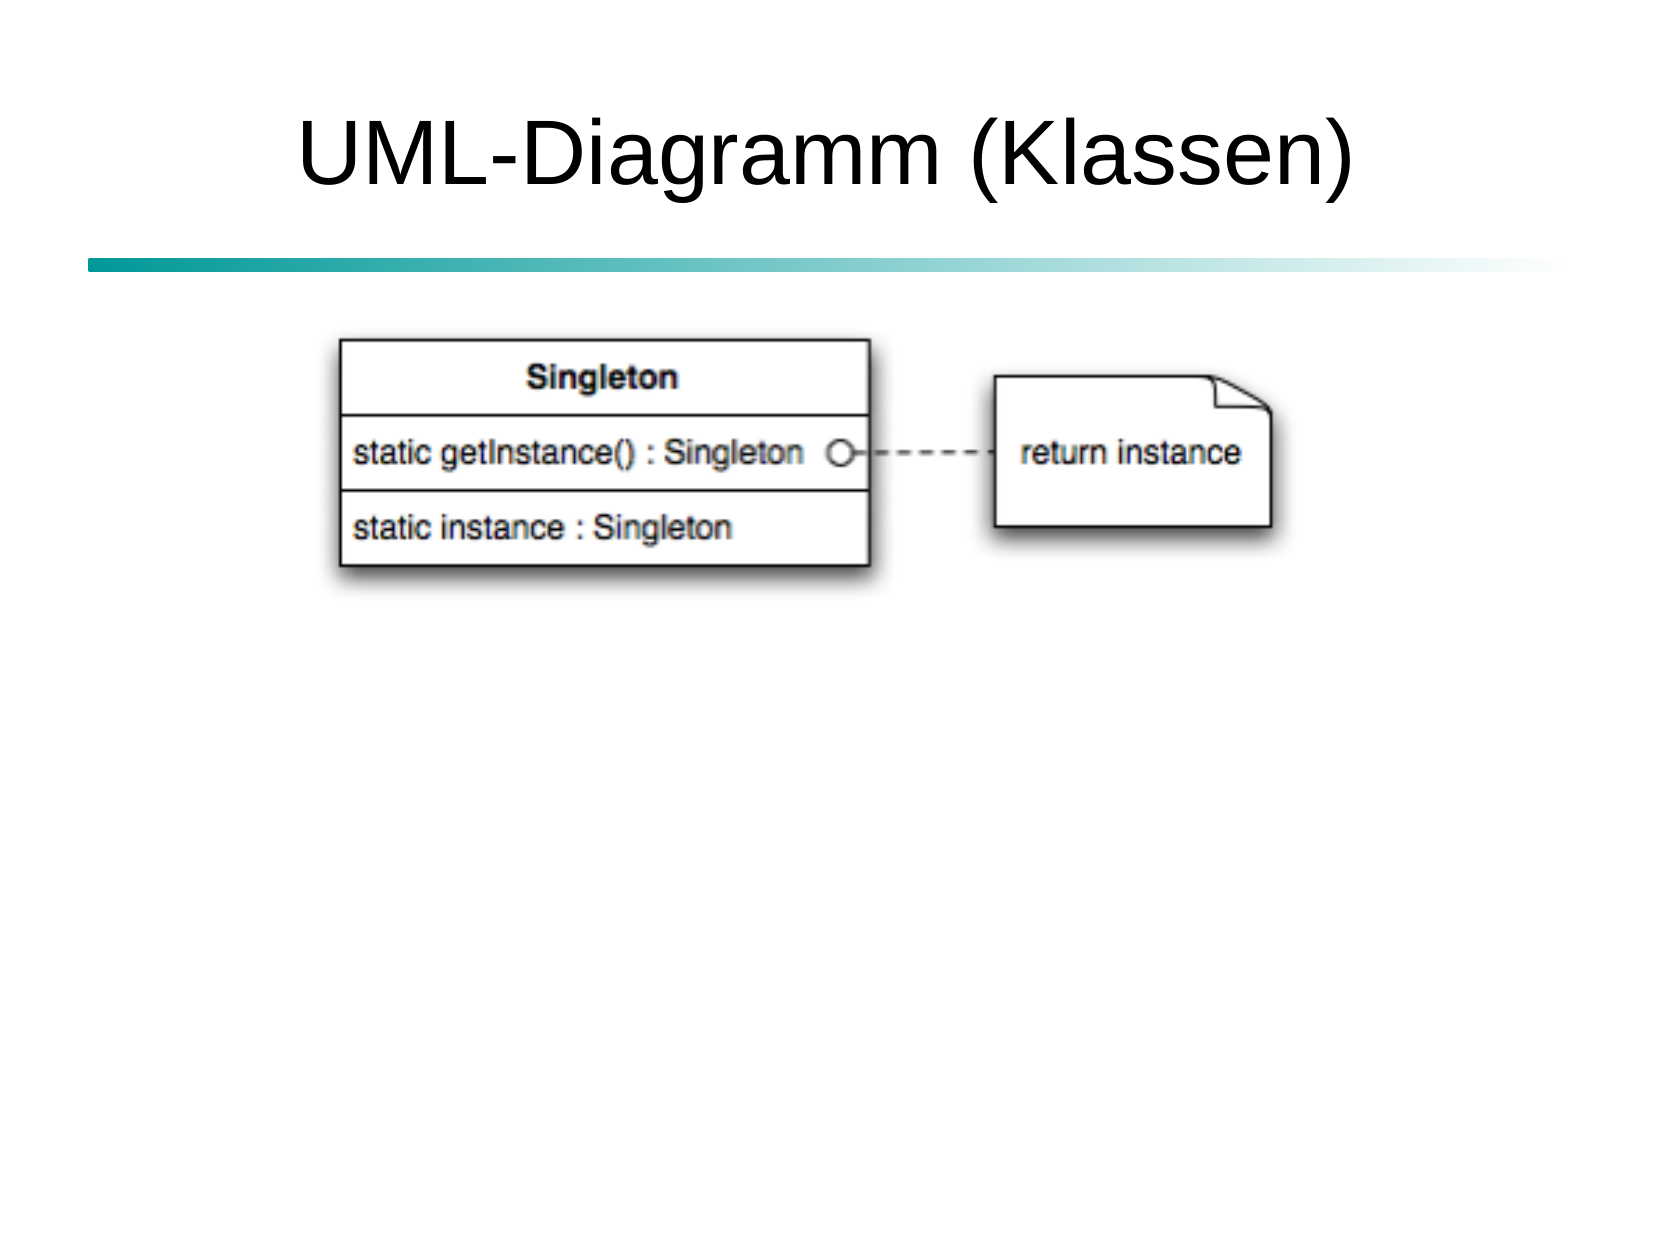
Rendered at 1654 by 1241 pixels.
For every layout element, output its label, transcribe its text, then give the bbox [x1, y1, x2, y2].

title UML-Diagramm (Klassen) [82, 49, 1571, 257]
picture [287, 295, 1329, 632]
